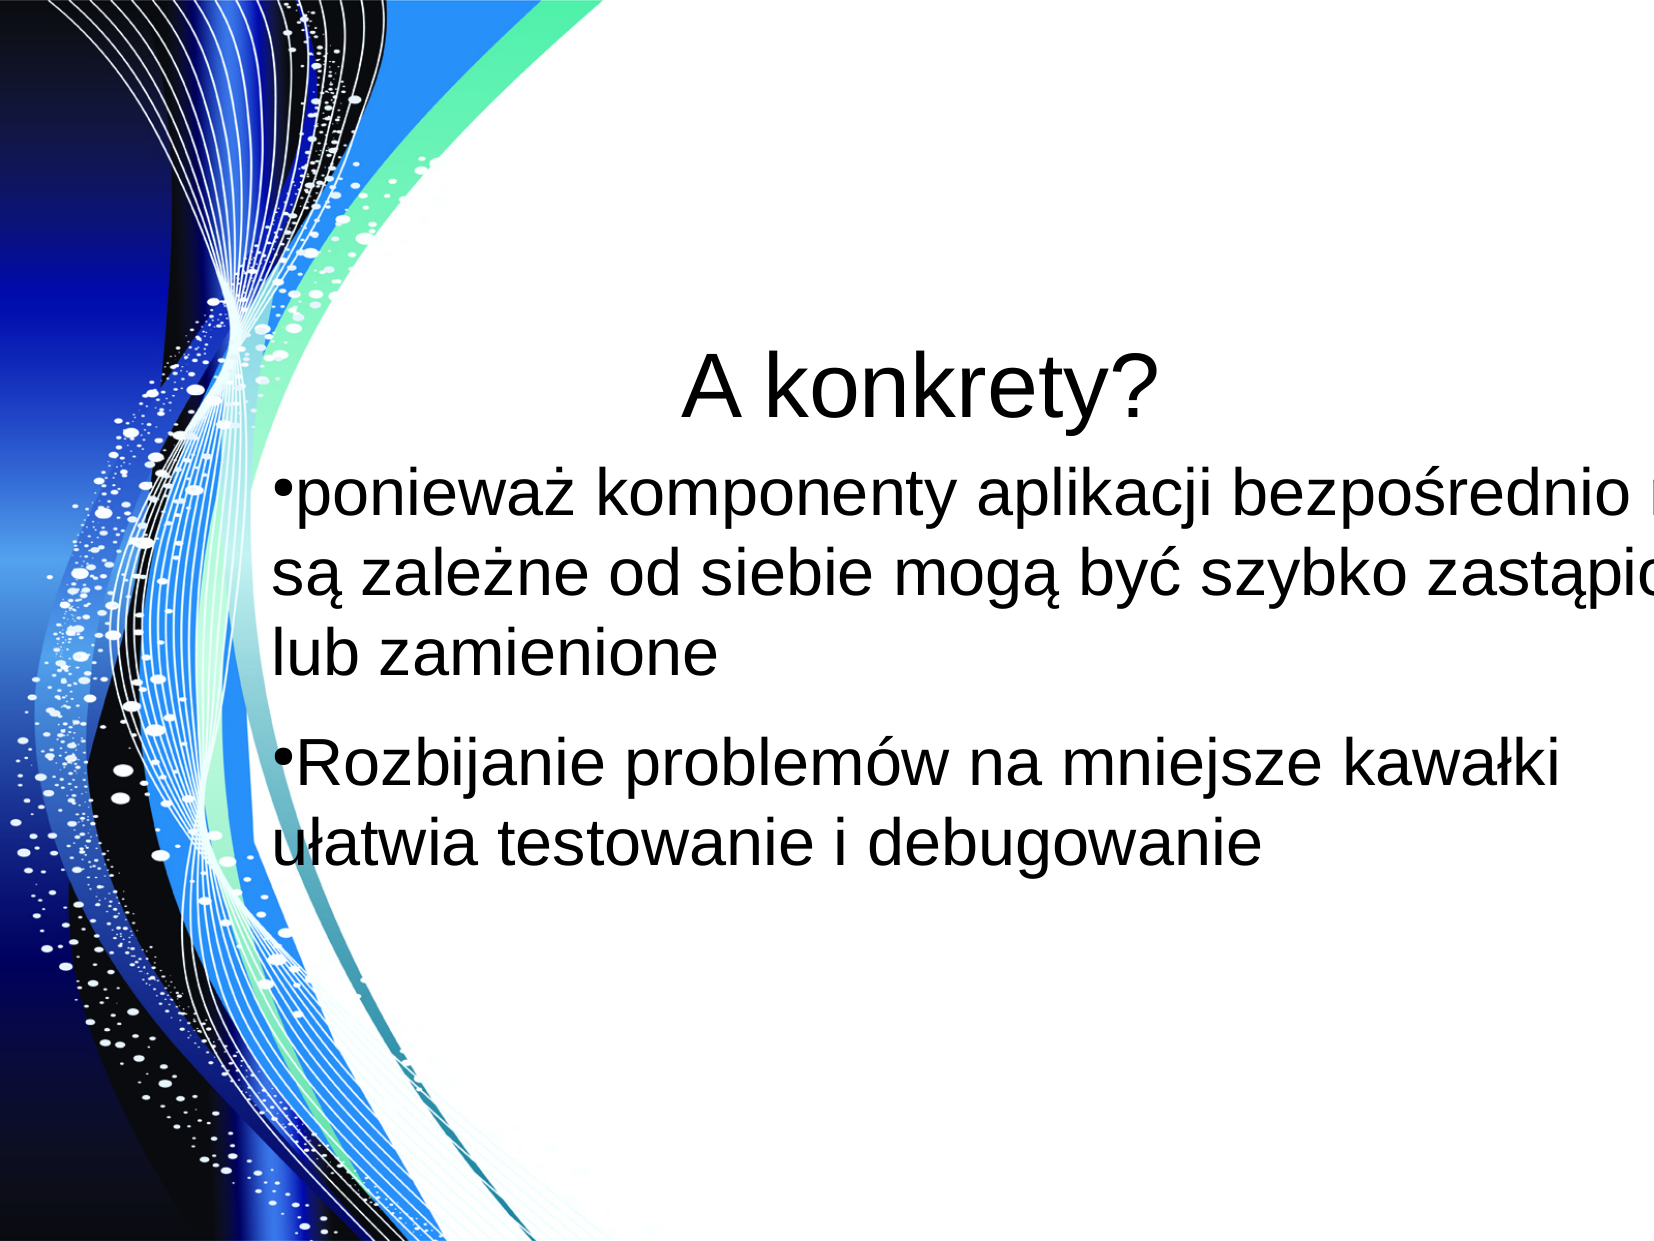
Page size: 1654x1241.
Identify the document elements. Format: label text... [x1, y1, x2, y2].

list ponieważ komponenty aplikacji bezpośrednio nie są zależne od siebie mogą być szybko zastąpione lub zamienione Rozbijanie problemów na mniejsze kawałki ułatwia testowanie i debugowanie [271, 448, 1654, 1169]
title A konkrety? [177, 277, 1654, 485]
picture [0, 0, 1654, 1241]
